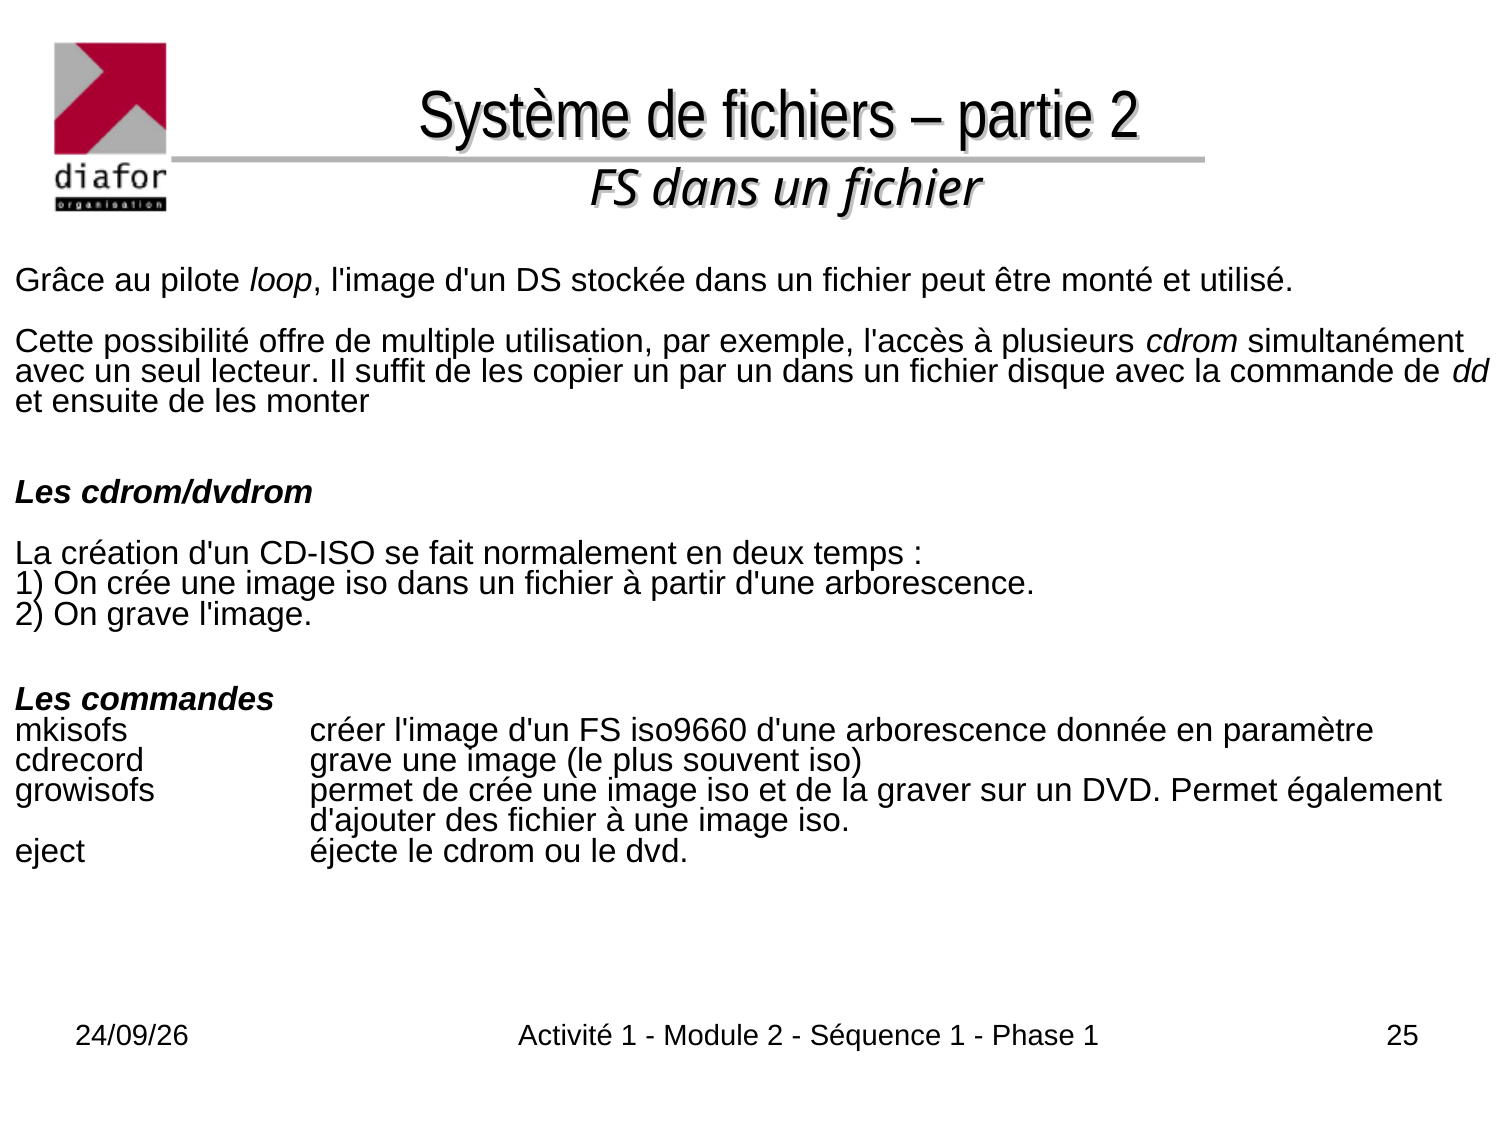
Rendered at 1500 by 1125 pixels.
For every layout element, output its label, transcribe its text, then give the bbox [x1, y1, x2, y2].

text_box Les cdrom/dvdrom La création d'un CD-ISO se fait normalement en deux temps : 1) On crée une image iso dans un fichier à partir d'une arborescence. 2) On grave l'image. [0, 472, 1052, 639]
title Système de fichiers – partie 2 FS dans un fichier [104, 45, 1455, 250]
picture [53, 42, 168, 213]
text_box Grâce au pilote loop, l'image d'un DS stockée dans un fichier peut être monté et utilisé. Cette possibilité offre de multiple utilisation, par exemple, l'accès à plusieurs cdrom simultanément avec un seul lecteur. Il suffit de les copier un par un dans un fichier disque avec la commande de dd et ensuite de les monter [0, 259, 1500, 427]
text_box Les commandes mkisofs créer l'image d'un FS iso9660 d'une arborescence donnée en paramètre cdrecord grave une image (le plus souvent iso) growisofs permet de crée une image iso et de la graver sur un DVD. Permet également d'ajouter des fichier à une image iso. eject éjecte le cdrom ou le dvd. [0, 679, 1459, 876]
